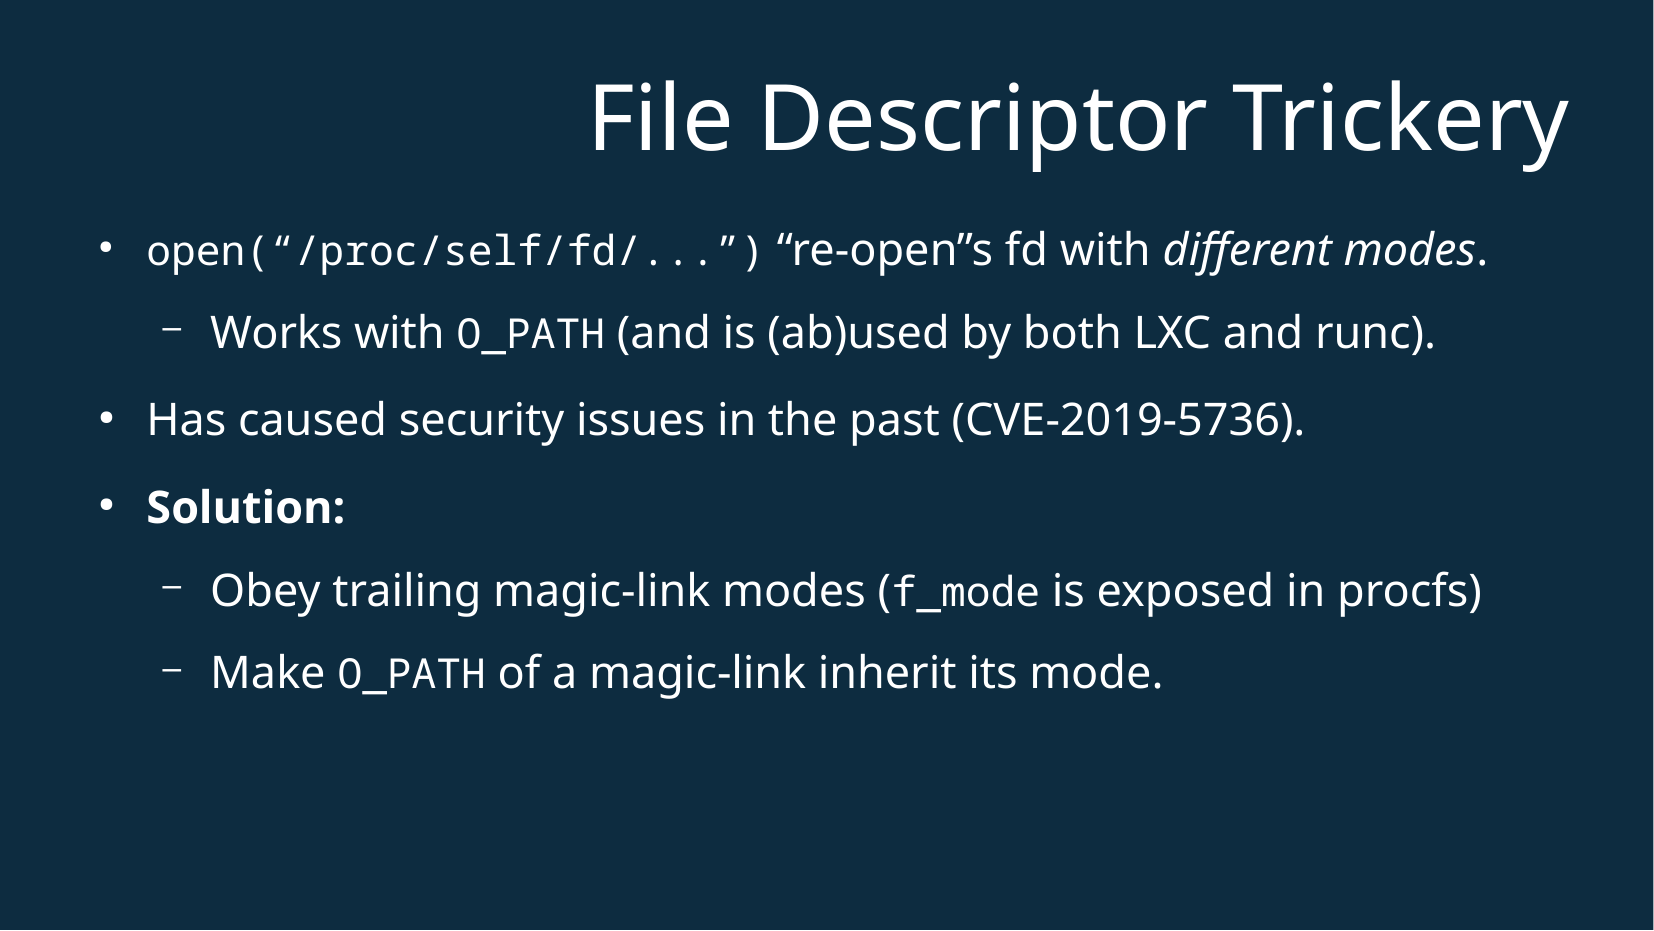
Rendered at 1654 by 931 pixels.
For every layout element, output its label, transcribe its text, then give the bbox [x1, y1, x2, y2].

list open(“/proc/self/fd/...”) “re-open”s fd with different modes. Works with O_PATH (and is (ab)used by both LXC and runc). Has caused security issues in the past (CVE-2019-5736). Solution: Obey trailing magic-link modes (f_mode is exposed in procfs) Make O_PATH of a magic-link inherit its mode. [82, 217, 1571, 826]
title File Descriptor Trickery [82, 37, 1571, 193]
